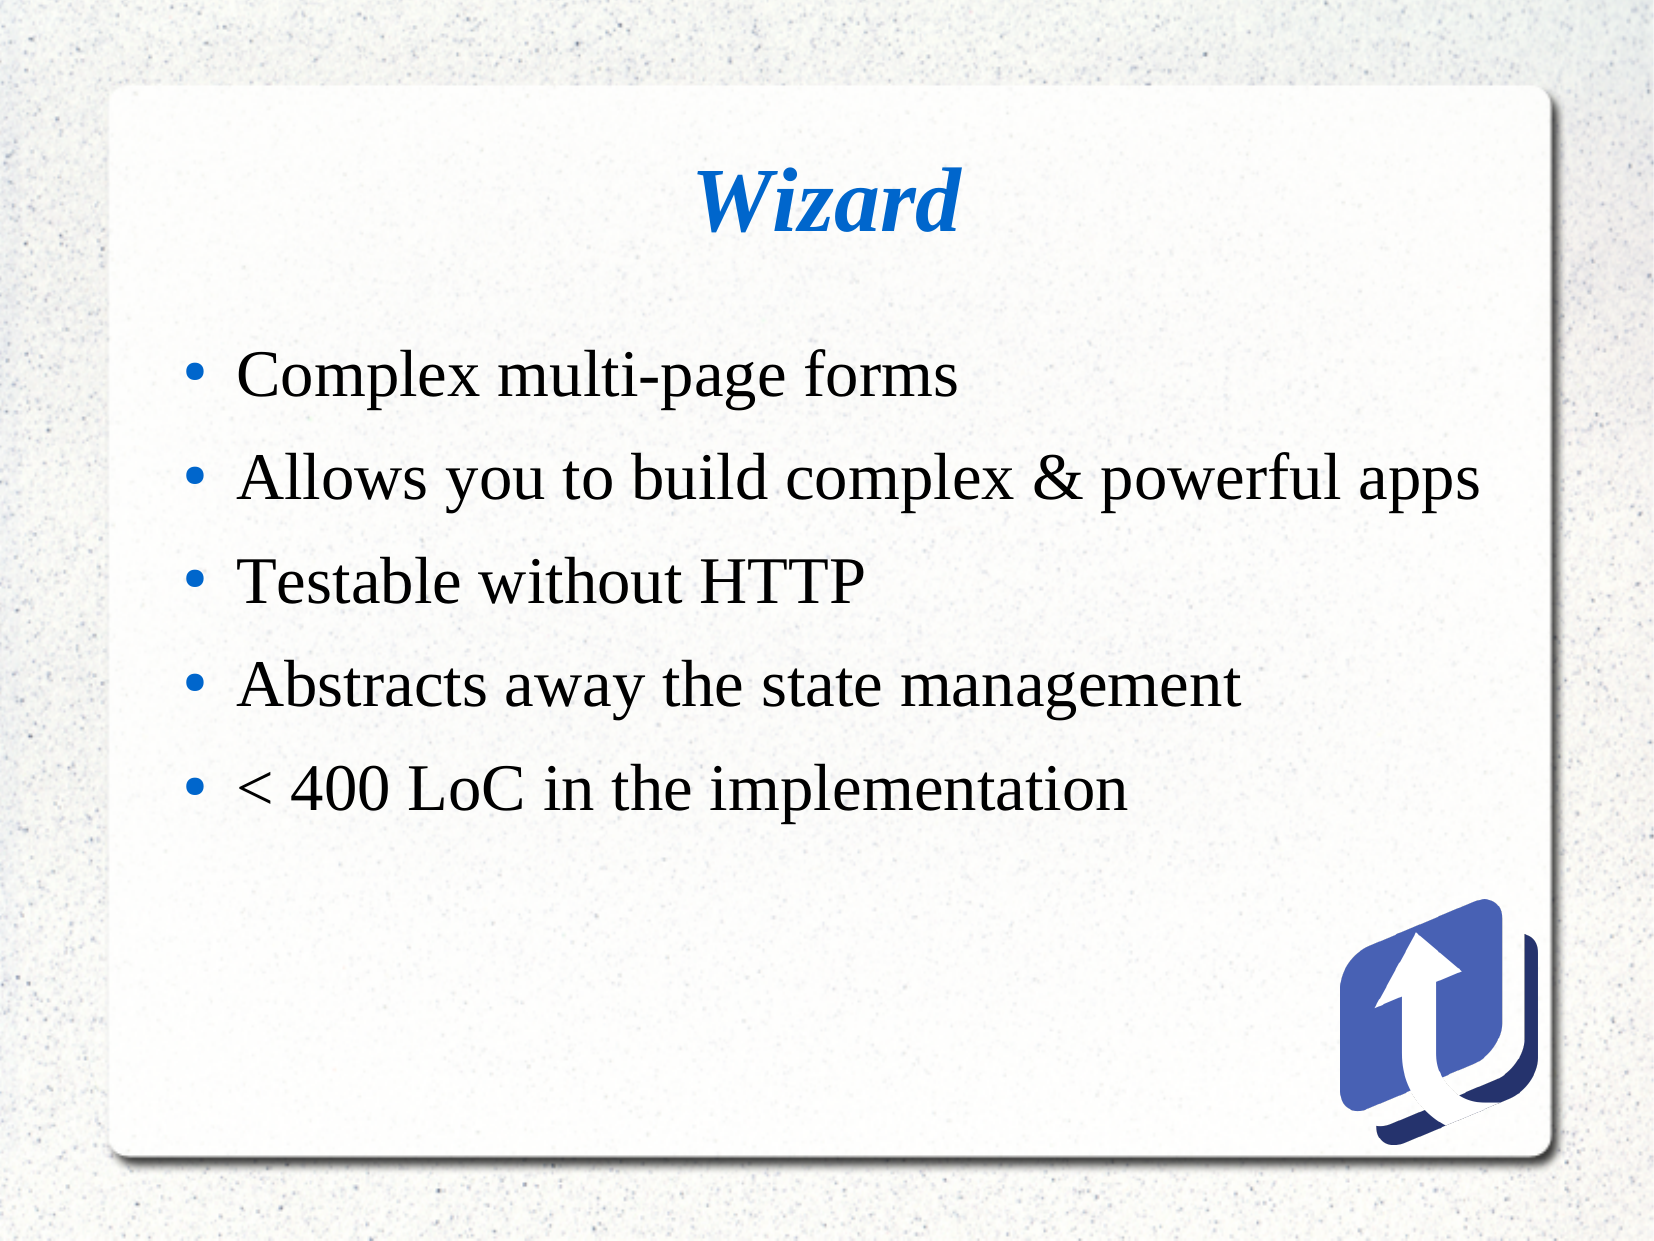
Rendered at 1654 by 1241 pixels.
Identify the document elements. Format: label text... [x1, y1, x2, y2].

title Wizard [118, 104, 1536, 297]
list Complex multi-page forms Allows you to build complex & powerful apps Testable without HTTP Abstracts away the state management < 400 LoC in the implementation [147, 336, 1506, 1141]
picture [0, 0, 1654, 1241]
